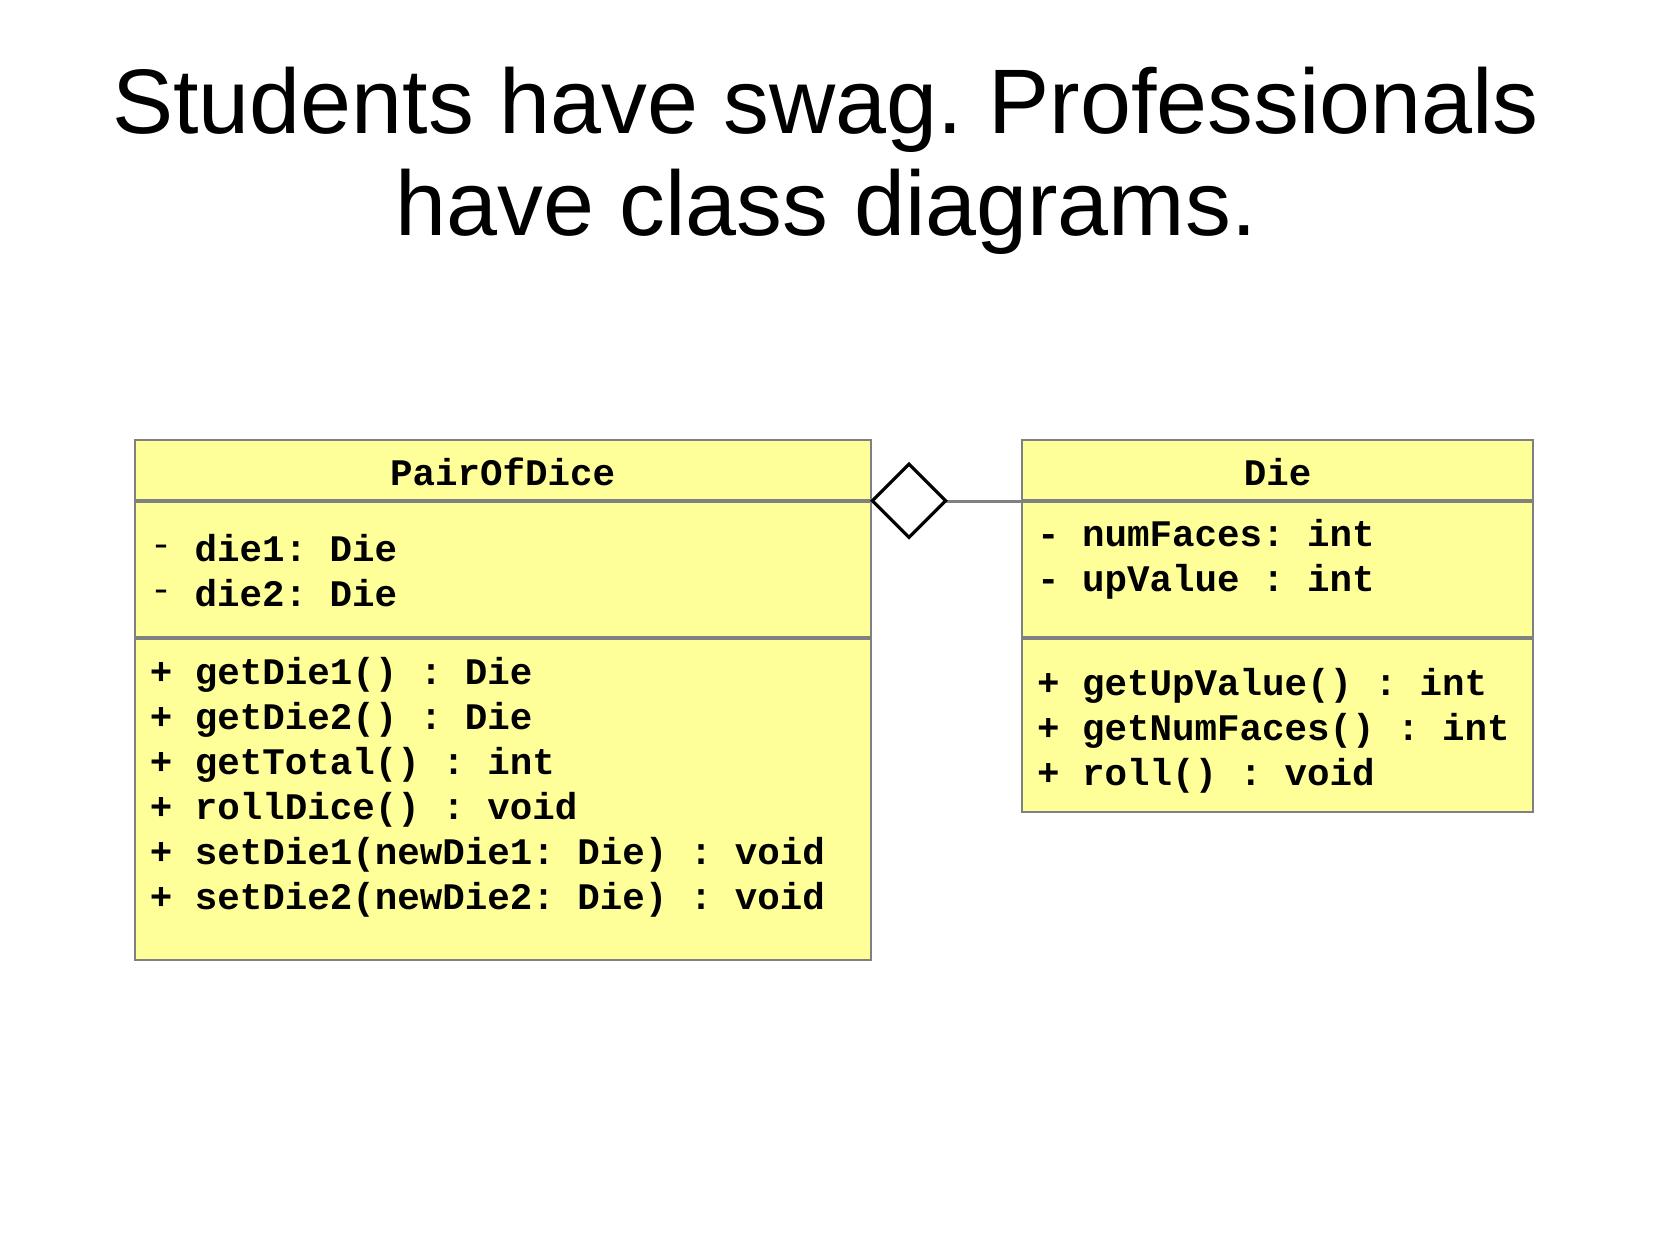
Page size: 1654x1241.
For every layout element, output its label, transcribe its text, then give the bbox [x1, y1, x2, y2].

text_box Die [1022, 439, 1533, 501]
text_box PairOfDice [134, 439, 871, 501]
text_box - numFaces: int - upValue : int [1022, 501, 1533, 638]
title Students have swag. Professionals have class diagrams. [82, 49, 1571, 257]
text_box + getDie1() : Die + getDie2() : Die + getTotal() : int + rollDice() : void + setDie1(newDie1: Die) : void + setDie2(newDie2: Die) : void [134, 639, 871, 960]
text_box die1: Die die2: Die [134, 501, 871, 638]
text_box + getUpValue() : int + getNumFaces() : int + roll() : void [1022, 639, 1533, 813]
